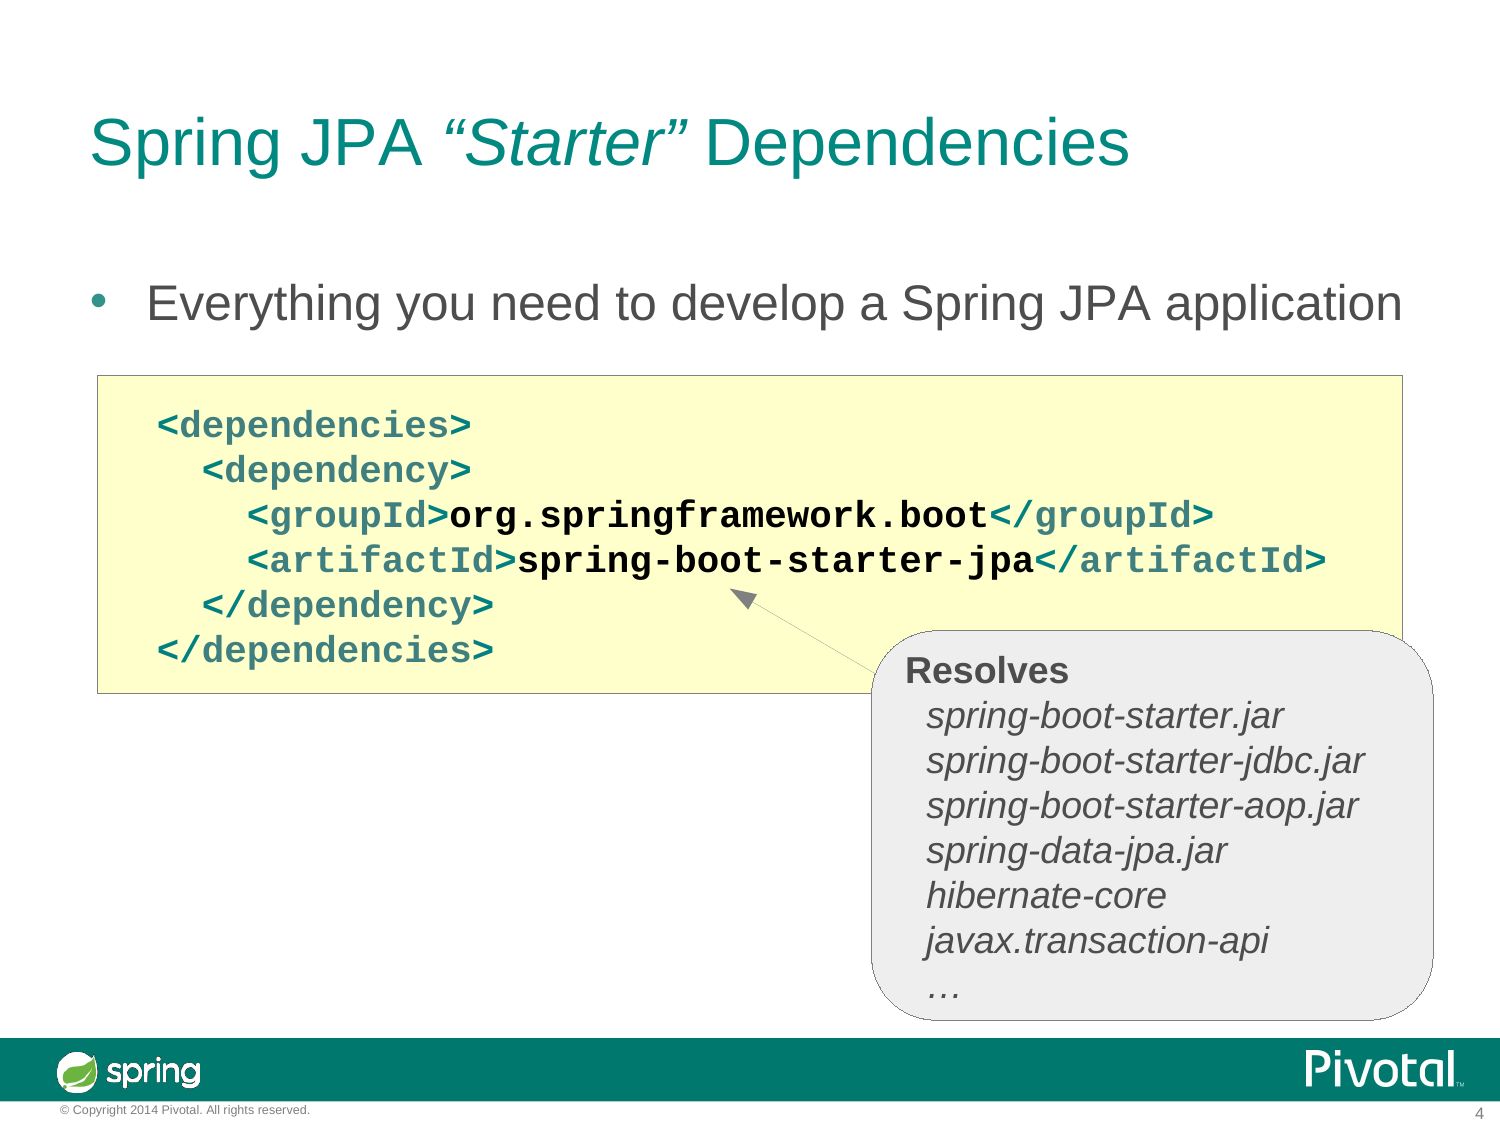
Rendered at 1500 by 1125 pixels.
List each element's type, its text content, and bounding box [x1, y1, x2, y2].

list Everything you need to develop a Spring JPA application [75, 262, 1426, 931]
picture [1306, 1050, 1464, 1087]
text_box <dependencies> <dependency> <groupId>org.springframework.boot</groupId> <artifactId>spring-boot-starter-jpa</artifactId> </dependency> </dependencies> [97, 375, 1403, 694]
title Spring JPA “Starter” Dependencies [75, 45, 1426, 233]
text_box Resolves spring-boot-starter.jar spring-boot-starter-jdbc.jar spring-boot-starter-aop.jar spring-data-jpa.jar hibernate-core javax.transaction-api … [871, 630, 1434, 1021]
picture [32, 1041, 210, 1103]
